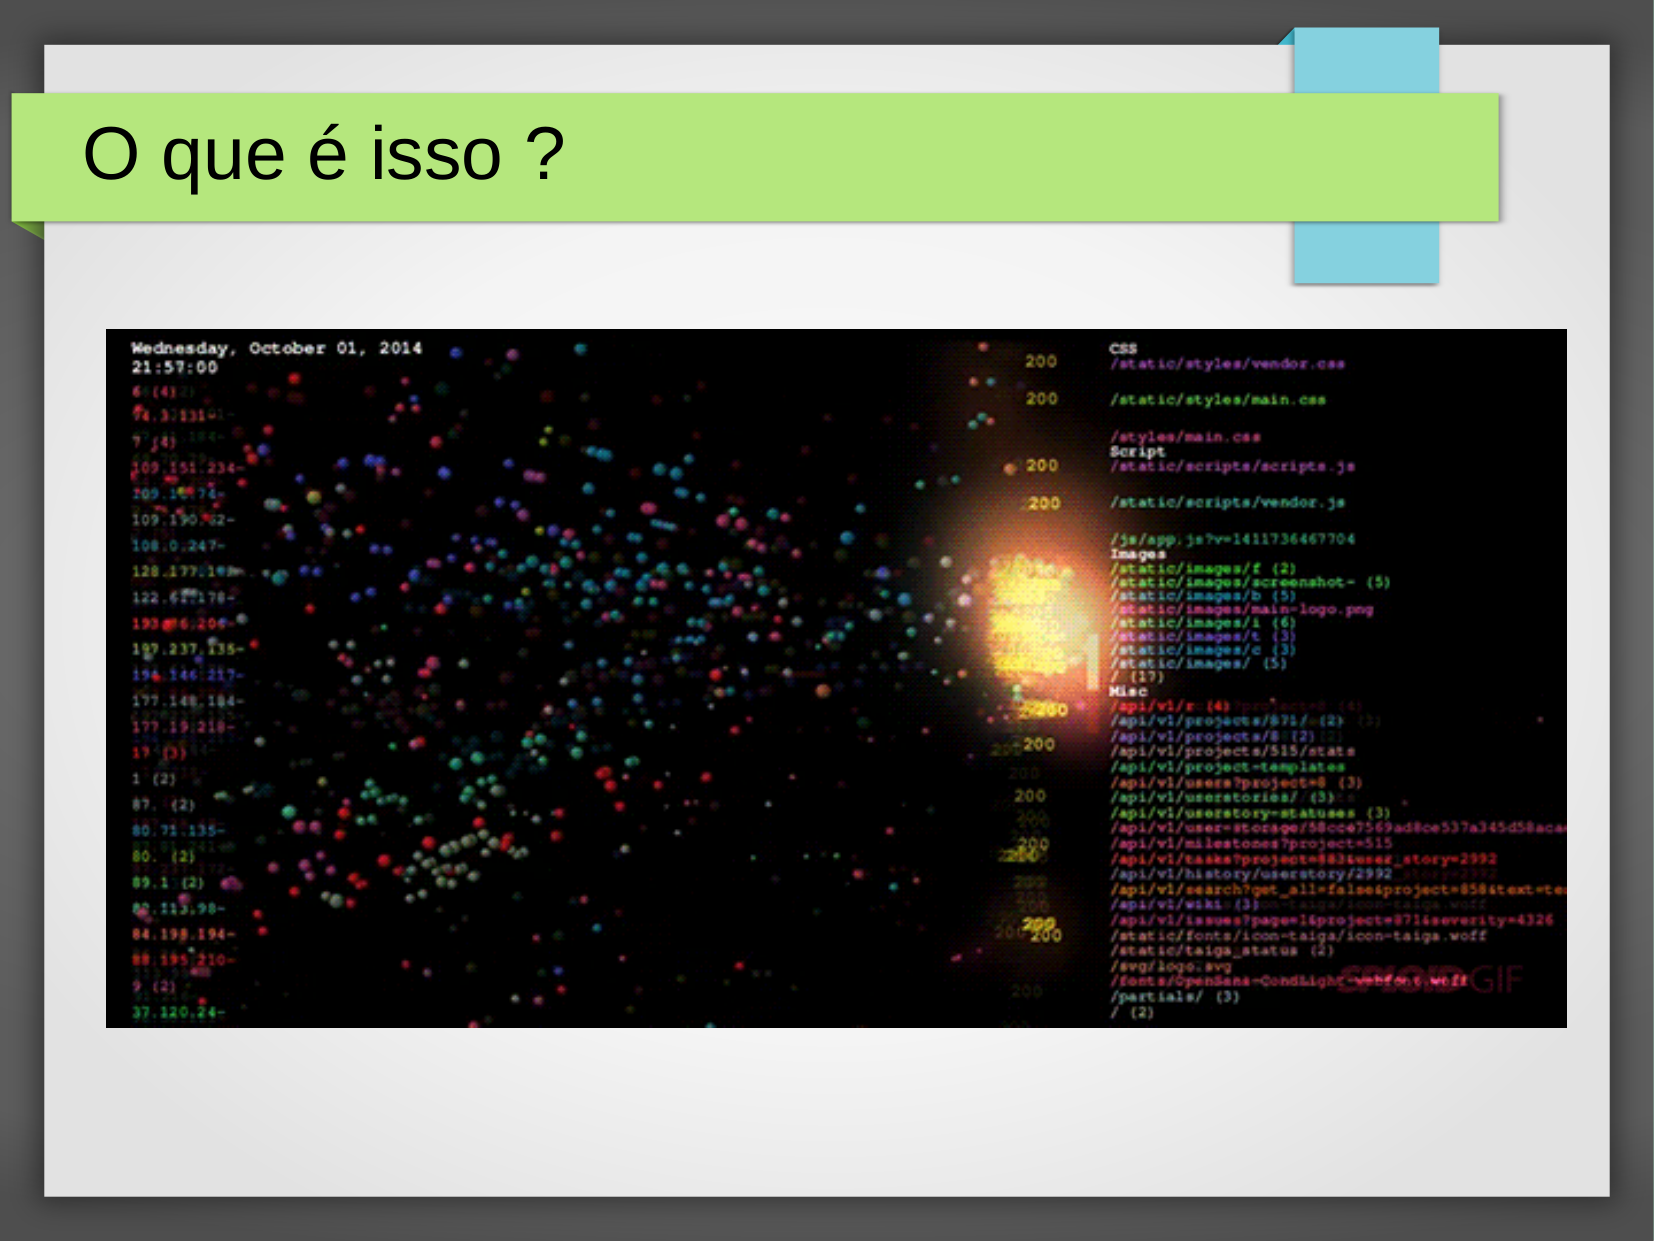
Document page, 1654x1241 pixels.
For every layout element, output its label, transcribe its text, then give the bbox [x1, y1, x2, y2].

picture [0, 0, 1654, 1241]
title O que é isso ? [82, 94, 1264, 213]
